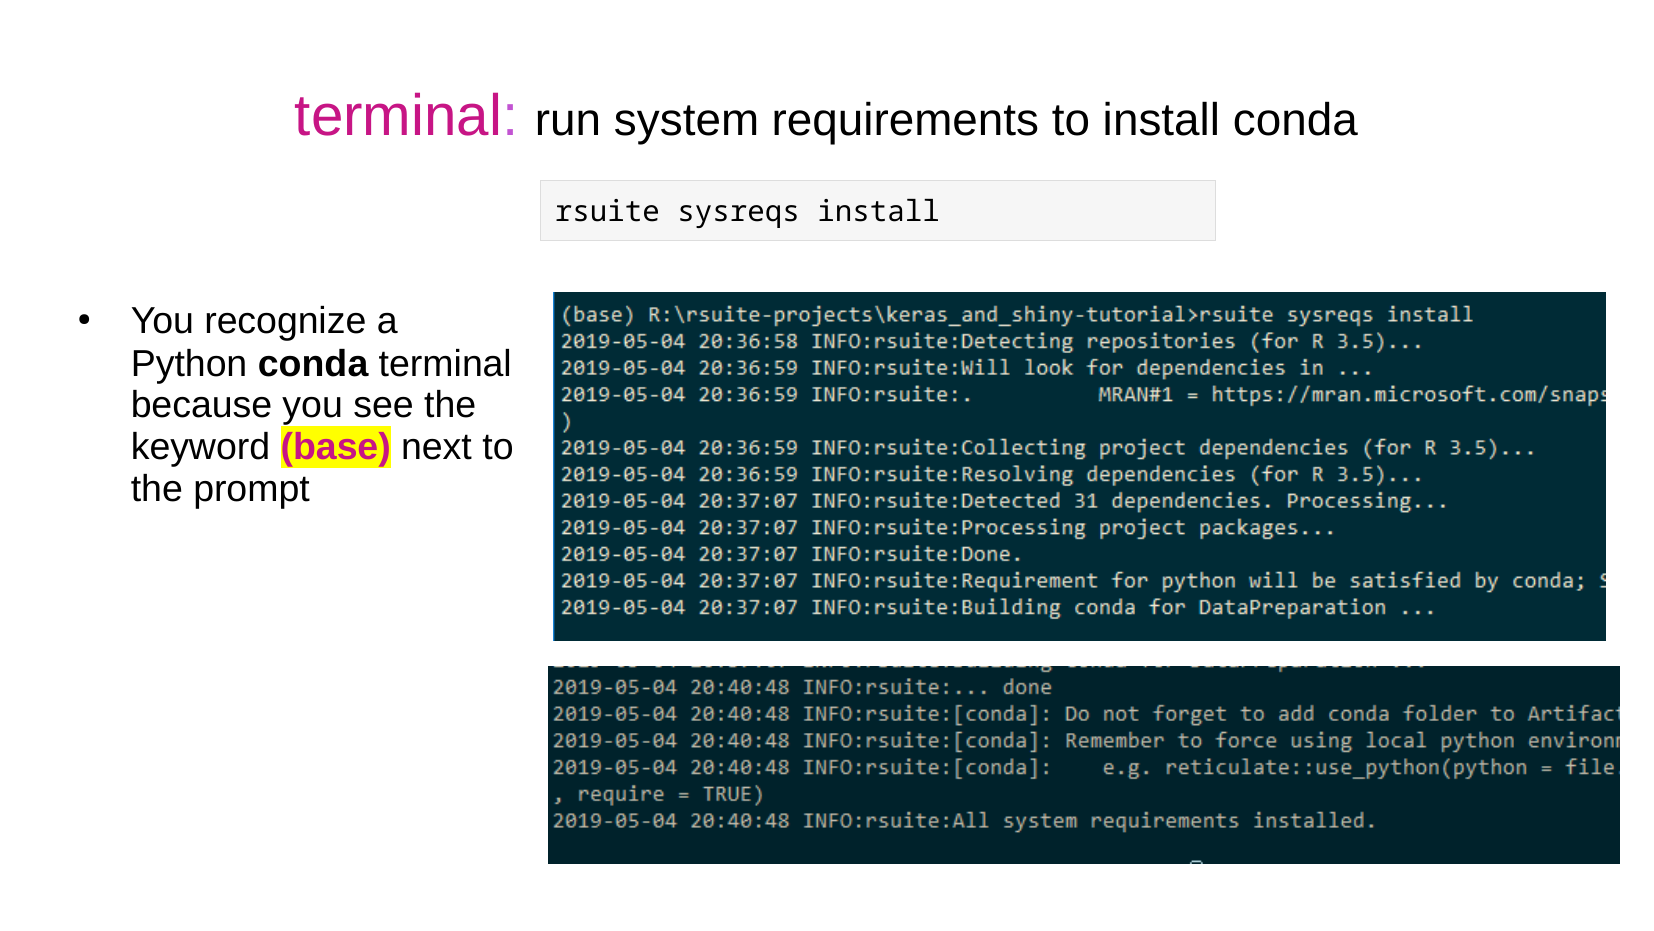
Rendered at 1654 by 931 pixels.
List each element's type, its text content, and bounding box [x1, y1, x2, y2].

picture [712, 387, 723, 401]
picture [700, 361, 709, 374]
picture [788, 600, 797, 614]
picture [1026, 577, 1048, 587]
picture [963, 441, 973, 454]
picture [1262, 364, 1274, 374]
picture [899, 311, 923, 321]
picture [788, 520, 797, 534]
picture [1088, 337, 1123, 352]
picture [1062, 470, 1073, 486]
picture [699, 520, 710, 534]
picture [1050, 603, 1061, 619]
picture [937, 444, 948, 454]
picture [1200, 439, 1272, 459]
picture [1439, 391, 1447, 401]
picture [712, 600, 723, 614]
picture [775, 520, 786, 534]
picture [638, 361, 646, 374]
picture [937, 364, 948, 374]
picture [700, 574, 710, 587]
picture [638, 441, 646, 454]
picture [588, 574, 597, 587]
picture [1201, 600, 1222, 614]
picture [1376, 492, 1385, 507]
picture [1378, 333, 1383, 352]
picture [1163, 387, 1173, 401]
picture [749, 467, 760, 481]
picture [675, 306, 685, 323]
picture [813, 520, 822, 534]
picture [588, 600, 597, 614]
picture [562, 387, 572, 401]
picture [662, 334, 685, 348]
picture [849, 387, 861, 401]
picture [1150, 444, 1172, 454]
picture [1162, 311, 1172, 321]
picture [574, 547, 585, 561]
picture [574, 494, 596, 507]
picture [563, 361, 573, 374]
picture [738, 467, 746, 481]
picture [962, 574, 973, 587]
picture [1001, 359, 1009, 374]
picture [1012, 444, 1034, 454]
picture [1364, 334, 1372, 348]
picture [824, 441, 861, 454]
picture [1339, 467, 1347, 481]
picture [775, 547, 786, 561]
picture [913, 572, 922, 587]
picture [574, 361, 597, 374]
picture [1013, 311, 1022, 321]
picture [1389, 572, 1397, 587]
picture [937, 391, 948, 401]
picture [1250, 600, 1310, 619]
picture [1276, 364, 1285, 374]
picture [749, 361, 760, 374]
picture [1400, 497, 1411, 512]
picture [1351, 497, 1360, 507]
picture [1364, 497, 1372, 507]
picture [1226, 388, 1235, 401]
picture [1300, 447, 1310, 454]
picture [1389, 391, 1397, 401]
picture [1262, 333, 1273, 348]
picture [574, 467, 585, 481]
picture [824, 600, 846, 614]
picture [875, 524, 909, 534]
picture [738, 334, 746, 348]
picture [989, 359, 997, 374]
picture [1226, 600, 1235, 614]
picture [1301, 386, 1310, 403]
picture [1337, 391, 1347, 401]
picture [662, 387, 685, 401]
picture [563, 467, 572, 481]
picture [599, 574, 610, 587]
picture [588, 334, 597, 348]
picture [1376, 391, 1386, 401]
picture [1475, 572, 1499, 592]
picture [626, 306, 632, 326]
picture [1251, 333, 1259, 352]
picture [887, 306, 898, 321]
picture [1225, 524, 1235, 534]
picture [1288, 386, 1297, 403]
picture [1000, 577, 1009, 587]
picture [1150, 524, 1172, 534]
picture [1013, 572, 1022, 587]
picture [849, 600, 861, 614]
picture [1376, 439, 1386, 454]
picture [924, 574, 934, 587]
picture [738, 361, 746, 374]
picture [1176, 306, 1184, 321]
picture [638, 494, 646, 507]
picture [987, 306, 997, 321]
picture [824, 361, 847, 374]
picture [925, 441, 934, 454]
picture [1112, 599, 1122, 614]
picture [1038, 524, 1047, 534]
picture [788, 547, 798, 561]
picture [925, 521, 934, 534]
picture [824, 574, 861, 587]
picture [976, 359, 984, 374]
picture [1138, 337, 1147, 348]
picture [961, 361, 973, 374]
picture [1251, 497, 1260, 507]
picture [1087, 308, 1097, 321]
picture [1513, 577, 1522, 587]
picture [963, 494, 986, 507]
picture [600, 311, 623, 321]
picture [1176, 521, 1185, 534]
picture [599, 494, 610, 507]
picture [988, 470, 997, 481]
picture [638, 334, 646, 348]
picture [788, 467, 798, 479]
picture [749, 311, 760, 321]
picture [913, 333, 922, 348]
picture [875, 577, 909, 587]
picture [1025, 306, 1034, 321]
picture [563, 547, 572, 561]
picture [624, 387, 635, 401]
picture [1414, 311, 1422, 321]
picture [1062, 311, 1073, 326]
picture [600, 520, 610, 534]
picture [988, 334, 997, 348]
picture [638, 547, 646, 561]
picture [1237, 497, 1249, 507]
picture [1138, 519, 1147, 539]
picture [624, 467, 635, 481]
picture [1112, 308, 1122, 321]
picture [751, 520, 759, 534]
picture [1025, 470, 1035, 481]
picture [600, 547, 610, 561]
picture [1500, 391, 1510, 401]
picture [1262, 466, 1273, 481]
picture [926, 600, 934, 614]
picture [1088, 603, 1109, 614]
picture [775, 467, 784, 481]
picture [1275, 444, 1297, 454]
picture [1464, 306, 1472, 321]
picture [1600, 574, 1606, 581]
picture [1437, 311, 1447, 321]
picture [775, 361, 784, 374]
title terminal: run system requirements to install conda [82, 37, 1571, 193]
picture [1212, 386, 1222, 401]
picture [624, 334, 635, 348]
picture [1125, 603, 1135, 614]
picture [824, 387, 846, 401]
picture [1001, 599, 1009, 614]
picture [1425, 441, 1436, 454]
picture [938, 311, 947, 321]
picture [1426, 572, 1435, 587]
picture [1401, 577, 1410, 587]
picture [913, 546, 921, 561]
picture [638, 387, 646, 401]
picture [1000, 494, 1034, 507]
picture [1200, 524, 1222, 539]
picture [749, 387, 760, 401]
picture [1050, 337, 1059, 348]
picture [700, 467, 710, 481]
picture [725, 306, 734, 321]
picture [1099, 387, 1161, 401]
picture [1364, 439, 1372, 459]
picture [1289, 524, 1297, 534]
picture [1113, 572, 1123, 587]
picture [975, 444, 986, 454]
picture [1000, 337, 1022, 348]
picture [1175, 337, 1199, 348]
picture [913, 492, 922, 507]
picture [824, 494, 847, 507]
picture [1238, 387, 1247, 401]
picture [624, 600, 635, 614]
picture [1301, 359, 1310, 374]
picture [962, 600, 984, 614]
picture [588, 547, 597, 561]
picture [700, 494, 709, 507]
picture [1226, 492, 1234, 507]
picture [875, 337, 909, 348]
picture [849, 308, 859, 321]
picture [1026, 359, 1034, 374]
picture [738, 387, 746, 401]
picture [638, 520, 646, 534]
picture [562, 441, 573, 454]
picture [600, 600, 610, 614]
picture [1213, 577, 1235, 587]
picture [1451, 441, 1460, 454]
picture [1438, 572, 1460, 587]
picture [1264, 572, 1272, 587]
picture [749, 441, 760, 454]
picture [1050, 470, 1059, 481]
picture [1051, 577, 1084, 587]
picture [1339, 334, 1347, 348]
picture [1026, 599, 1034, 614]
picture [562, 520, 572, 534]
picture [1476, 387, 1485, 401]
picture [662, 547, 685, 561]
picture [849, 467, 861, 481]
picture [1312, 572, 1336, 587]
picture [813, 547, 822, 561]
picture [564, 413, 570, 432]
picture [1250, 308, 1260, 321]
picture [937, 550, 948, 561]
picture [813, 441, 821, 454]
picture [813, 494, 822, 507]
picture [1425, 308, 1435, 321]
picture [662, 600, 685, 614]
picture [875, 364, 909, 374]
picture [599, 441, 610, 454]
picture [1551, 391, 1560, 401]
picture [1476, 441, 1485, 454]
picture [849, 334, 861, 348]
picture [1325, 444, 1336, 454]
picture [1175, 492, 1222, 507]
picture [1339, 444, 1347, 454]
picture [913, 439, 922, 454]
picture [1075, 444, 1086, 459]
picture [624, 361, 635, 374]
picture [1364, 311, 1372, 321]
picture [937, 497, 948, 507]
picture [1201, 466, 1210, 481]
picture [738, 520, 746, 534]
picture [712, 361, 723, 374]
picture [1251, 359, 1260, 374]
picture [774, 574, 786, 587]
picture [1289, 311, 1297, 321]
picture [1514, 386, 1548, 403]
picture [1226, 470, 1235, 481]
picture [925, 387, 934, 401]
picture [1001, 470, 1011, 481]
picture [775, 441, 784, 454]
picture [712, 494, 723, 507]
picture [588, 467, 597, 481]
picture [924, 311, 934, 321]
picture [1037, 441, 1047, 454]
picture [1137, 359, 1147, 374]
picture [1012, 599, 1022, 614]
picture [1088, 494, 1097, 507]
picture [750, 494, 760, 507]
picture [1250, 391, 1261, 406]
picture [662, 467, 685, 481]
picture [1463, 386, 1474, 401]
picture [600, 334, 610, 348]
picture [913, 599, 922, 614]
picture [1188, 394, 1198, 398]
picture [1100, 364, 1123, 374]
picture [849, 494, 861, 507]
picture [1389, 444, 1411, 454]
picture [588, 387, 597, 401]
picture [963, 334, 986, 348]
picture [787, 334, 798, 348]
picture [824, 467, 846, 481]
picture [787, 441, 798, 454]
picture [913, 466, 922, 481]
picture [1364, 467, 1372, 481]
picture [574, 387, 585, 401]
picture [699, 387, 710, 401]
picture [1351, 599, 1360, 614]
picture [662, 520, 685, 534]
picture [750, 547, 760, 561]
picture [813, 574, 821, 587]
picture [624, 547, 635, 561]
picture [975, 577, 997, 592]
picture [1163, 603, 1186, 614]
picture [1350, 391, 1360, 401]
picture [1151, 306, 1159, 321]
picture [700, 334, 710, 348]
picture [600, 467, 610, 481]
picture [1050, 359, 1073, 374]
picture [1138, 439, 1147, 459]
picture [563, 600, 572, 614]
picture [712, 311, 721, 321]
picture [1200, 572, 1210, 587]
picture [913, 391, 922, 401]
picture [574, 520, 585, 534]
picture [1151, 333, 1159, 348]
picture [788, 494, 798, 507]
picture [788, 387, 798, 399]
picture [1190, 309, 1197, 321]
picture [738, 547, 746, 561]
picture [1013, 466, 1022, 481]
picture [1226, 337, 1235, 348]
picture [1125, 497, 1172, 512]
picture [1378, 466, 1383, 485]
picture [875, 497, 909, 507]
picture [813, 467, 821, 481]
picture [562, 574, 573, 587]
picture [1326, 311, 1360, 326]
picture [1237, 519, 1274, 539]
picture [1275, 524, 1286, 534]
picture [1112, 492, 1122, 507]
picture [1087, 574, 1097, 587]
picture [925, 467, 934, 481]
picture [925, 547, 934, 561]
picture [1313, 391, 1336, 401]
picture [1062, 524, 1072, 534]
picture [1400, 311, 1410, 321]
picture [1526, 572, 1560, 587]
picture [1088, 359, 1098, 374]
picture [1163, 334, 1172, 348]
picture [775, 334, 784, 348]
picture [700, 547, 709, 561]
picture [875, 470, 909, 481]
picture [624, 441, 635, 454]
picture [737, 308, 746, 321]
picture [1062, 337, 1073, 353]
picture [749, 334, 760, 348]
picture [962, 520, 1009, 534]
picture [1312, 334, 1324, 348]
picture [924, 361, 934, 374]
picture [1150, 599, 1161, 614]
picture [1400, 391, 1410, 401]
picture [1588, 391, 1599, 406]
picture [937, 603, 948, 614]
picture [1025, 334, 1034, 348]
picture [662, 441, 685, 454]
picture [574, 306, 596, 321]
picture [1150, 364, 1197, 379]
picture [775, 600, 786, 614]
picture [1289, 572, 1297, 587]
picture [574, 334, 585, 348]
picture [787, 361, 798, 374]
picture [750, 574, 760, 587]
picture [712, 574, 723, 587]
picture [1237, 603, 1247, 614]
picture [1351, 577, 1372, 587]
picture [987, 494, 997, 507]
picture [588, 441, 597, 454]
picture [624, 494, 635, 507]
picture [1200, 359, 1247, 374]
picture [788, 311, 811, 321]
picture [863, 311, 872, 321]
picture [1300, 311, 1311, 326]
picture [1249, 577, 1261, 587]
picture [1276, 572, 1285, 587]
picture [1000, 550, 1011, 561]
picture [824, 547, 847, 561]
picture [1126, 524, 1136, 534]
picture [1337, 497, 1349, 507]
picture [824, 334, 846, 348]
picture [962, 311, 984, 321]
picture [700, 600, 710, 614]
picture [738, 600, 746, 614]
picture [600, 387, 610, 401]
picture [738, 494, 746, 507]
picture [1125, 337, 1136, 348]
picture [988, 439, 997, 454]
picture [849, 547, 861, 561]
picture [1490, 439, 1496, 459]
picture [1451, 306, 1460, 321]
picture [1150, 466, 1197, 481]
picture [1038, 364, 1048, 374]
picture [1313, 603, 1324, 614]
picture [738, 574, 746, 587]
picture [712, 547, 723, 561]
picture [1239, 306, 1247, 321]
picture [1263, 391, 1272, 401]
picture [638, 600, 646, 614]
picture [1212, 337, 1223, 348]
picture [963, 547, 997, 561]
picture [599, 361, 610, 374]
picture [913, 519, 922, 534]
picture [1375, 574, 1385, 587]
picture [925, 334, 934, 348]
picture [638, 574, 646, 587]
picture [813, 361, 821, 374]
picture [813, 306, 821, 326]
picture [563, 334, 572, 348]
picture [1225, 311, 1235, 321]
picture [849, 520, 861, 534]
picture [937, 524, 948, 534]
picture [548, 666, 1620, 864]
picture [788, 574, 797, 587]
picture [1062, 444, 1072, 454]
picture [1312, 467, 1324, 481]
picture [1414, 391, 1436, 401]
picture [563, 306, 571, 326]
picture [875, 550, 909, 561]
picture [738, 441, 746, 454]
picture [662, 494, 685, 507]
picture [1038, 306, 1047, 321]
picture [1339, 600, 1347, 614]
picture [1026, 524, 1034, 534]
picture [824, 311, 847, 321]
picture [750, 600, 760, 614]
picture [913, 359, 921, 374]
picture [1175, 441, 1185, 454]
picture [1038, 466, 1047, 481]
picture [1563, 391, 1585, 401]
picture [1314, 311, 1322, 321]
picture [1051, 519, 1059, 534]
picture [813, 334, 821, 348]
picture [624, 574, 635, 587]
picture [662, 574, 685, 587]
picture [712, 334, 723, 348]
picture [1314, 439, 1322, 454]
text_box rsuite sysreqs install [540, 180, 1216, 241]
picture [662, 361, 685, 374]
picture [712, 441, 723, 454]
picture [1075, 603, 1084, 614]
picture [775, 387, 784, 401]
picture [1087, 466, 1097, 481]
picture [1388, 497, 1397, 507]
picture [1563, 577, 1573, 587]
picture [1201, 333, 1209, 348]
picture [1100, 524, 1123, 539]
picture [712, 467, 723, 481]
picture [574, 441, 585, 454]
picture [1251, 466, 1259, 485]
picture [1076, 494, 1084, 507]
picture [875, 603, 909, 614]
picture [1312, 364, 1322, 374]
picture [1451, 391, 1461, 401]
picture [649, 308, 660, 321]
picture [712, 520, 723, 534]
picture [1275, 470, 1299, 481]
picture [988, 599, 997, 614]
picture [924, 494, 934, 507]
picture [1287, 494, 1335, 507]
picture [1100, 444, 1123, 459]
picture [937, 470, 948, 481]
picture [1038, 333, 1047, 348]
picture [1201, 311, 1222, 321]
picture [1275, 337, 1299, 348]
picture [574, 600, 585, 614]
picture [1364, 603, 1385, 614]
picture [562, 494, 571, 507]
picture [774, 494, 786, 507]
picture [849, 361, 861, 374]
picture [875, 444, 909, 454]
picture [638, 467, 646, 481]
picture [700, 441, 710, 454]
picture [1001, 439, 1009, 454]
picture [1037, 492, 1059, 507]
picture [937, 577, 948, 587]
picture [1051, 439, 1059, 454]
picture [1414, 572, 1424, 587]
picture [1212, 470, 1223, 481]
picture [1162, 574, 1197, 592]
picture [875, 391, 909, 401]
picture [774, 311, 785, 326]
picture [813, 600, 821, 614]
picture [813, 387, 822, 401]
picture [962, 467, 986, 481]
picture [1262, 311, 1274, 321]
picture [1100, 470, 1147, 485]
picture [1325, 603, 1335, 614]
picture [1126, 311, 1148, 321]
picture [624, 520, 635, 534]
picture [1037, 603, 1047, 614]
picture [1012, 524, 1023, 534]
picture [876, 306, 885, 323]
picture [688, 311, 709, 321]
picture [1126, 444, 1136, 454]
picture [1126, 577, 1148, 587]
list You recognize a Python conda terminal because you see the keyword (base) next to the prompt [60, 300, 518, 556]
picture [588, 520, 597, 534]
picture [1050, 311, 1059, 321]
picture [824, 520, 846, 534]
picture [1075, 524, 1086, 539]
picture [1389, 306, 1397, 321]
picture [1100, 311, 1109, 321]
picture [937, 337, 948, 348]
picture [574, 574, 585, 587]
